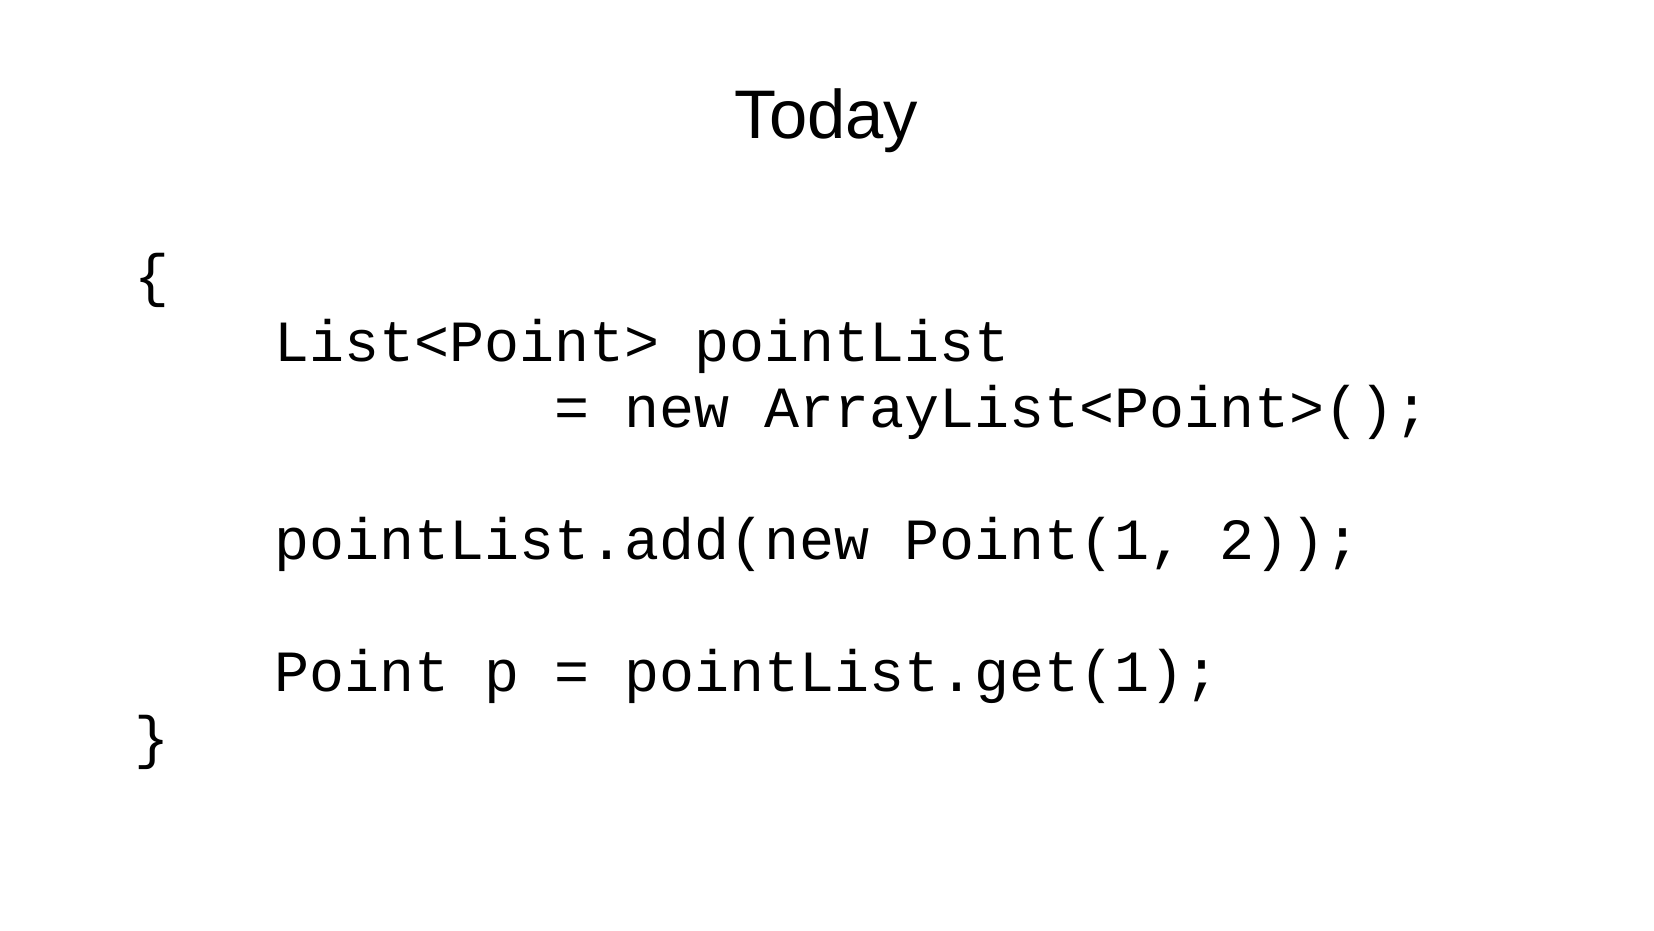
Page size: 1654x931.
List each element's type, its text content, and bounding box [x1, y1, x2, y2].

title Today [82, 37, 1571, 193]
text_box { List<Point> pointList = new ArrayList<Point>(); pointList.add(new Point(1, 2)); Point p = pointList.get(1); } [105, 224, 1460, 798]
